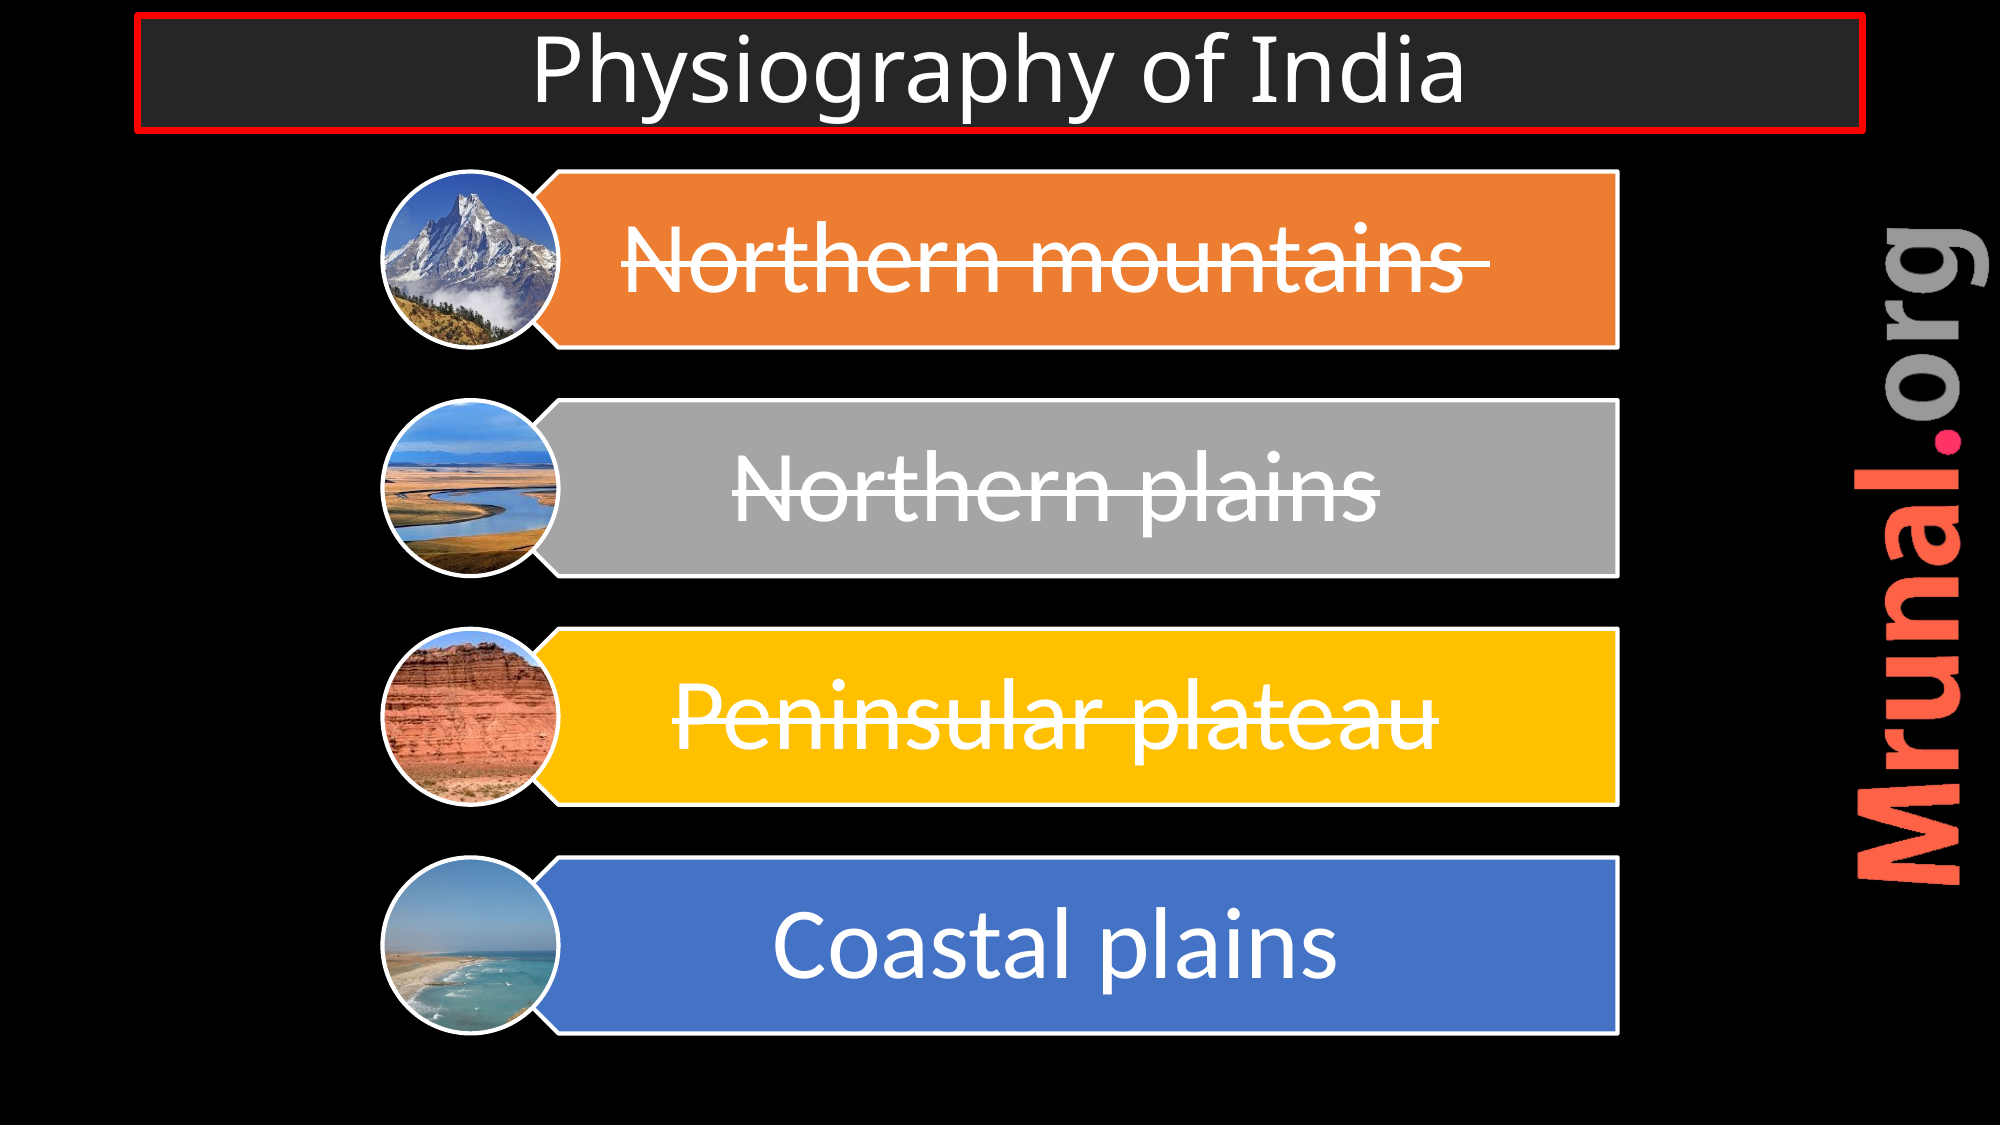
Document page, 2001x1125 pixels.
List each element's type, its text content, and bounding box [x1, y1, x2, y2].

text_box [382, 857, 559, 1034]
title Physiography of India [137, 15, 1863, 131]
text_box [382, 171, 559, 348]
text_box [382, 628, 559, 805]
text_box Northern plains [533, 400, 1618, 577]
text_box Coastal plains [533, 857, 1618, 1034]
text_box Peninsular plateau [533, 628, 1618, 805]
picture [1832, 224, 2000, 894]
text_box Northern mountains [533, 171, 1618, 348]
text_box [382, 400, 559, 577]
